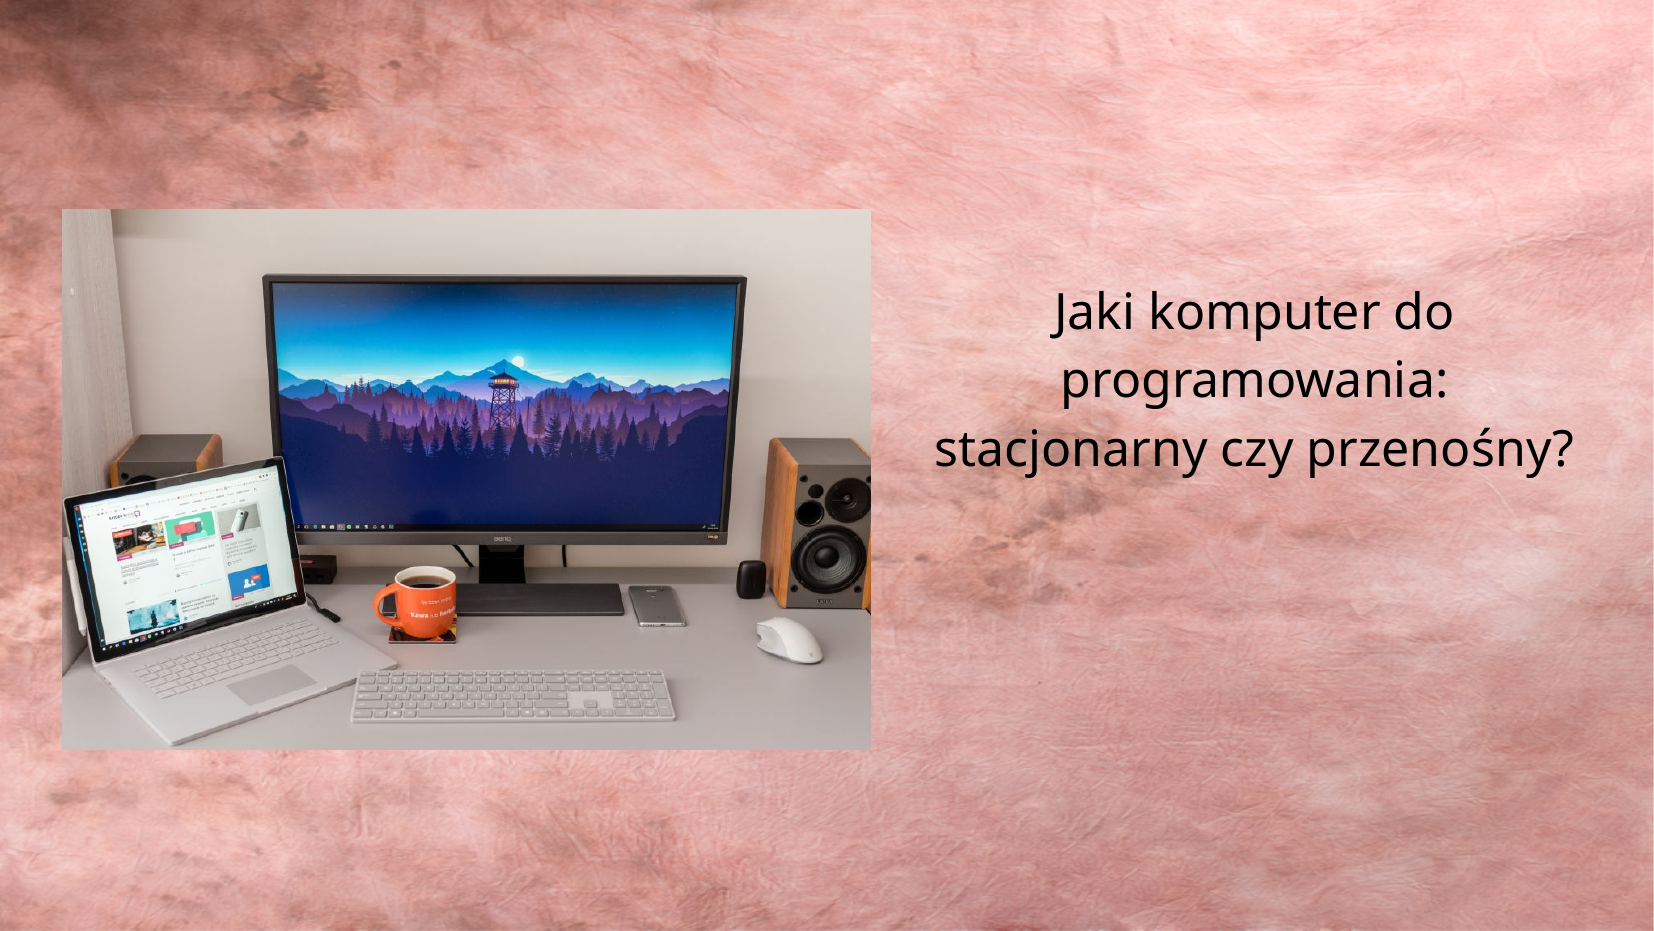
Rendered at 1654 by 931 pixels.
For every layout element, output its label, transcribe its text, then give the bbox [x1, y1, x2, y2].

picture [0, 0, 1654, 931]
title Jaki komputer do programowania: stacjonarny czy przenośny? [919, 339, 1591, 691]
